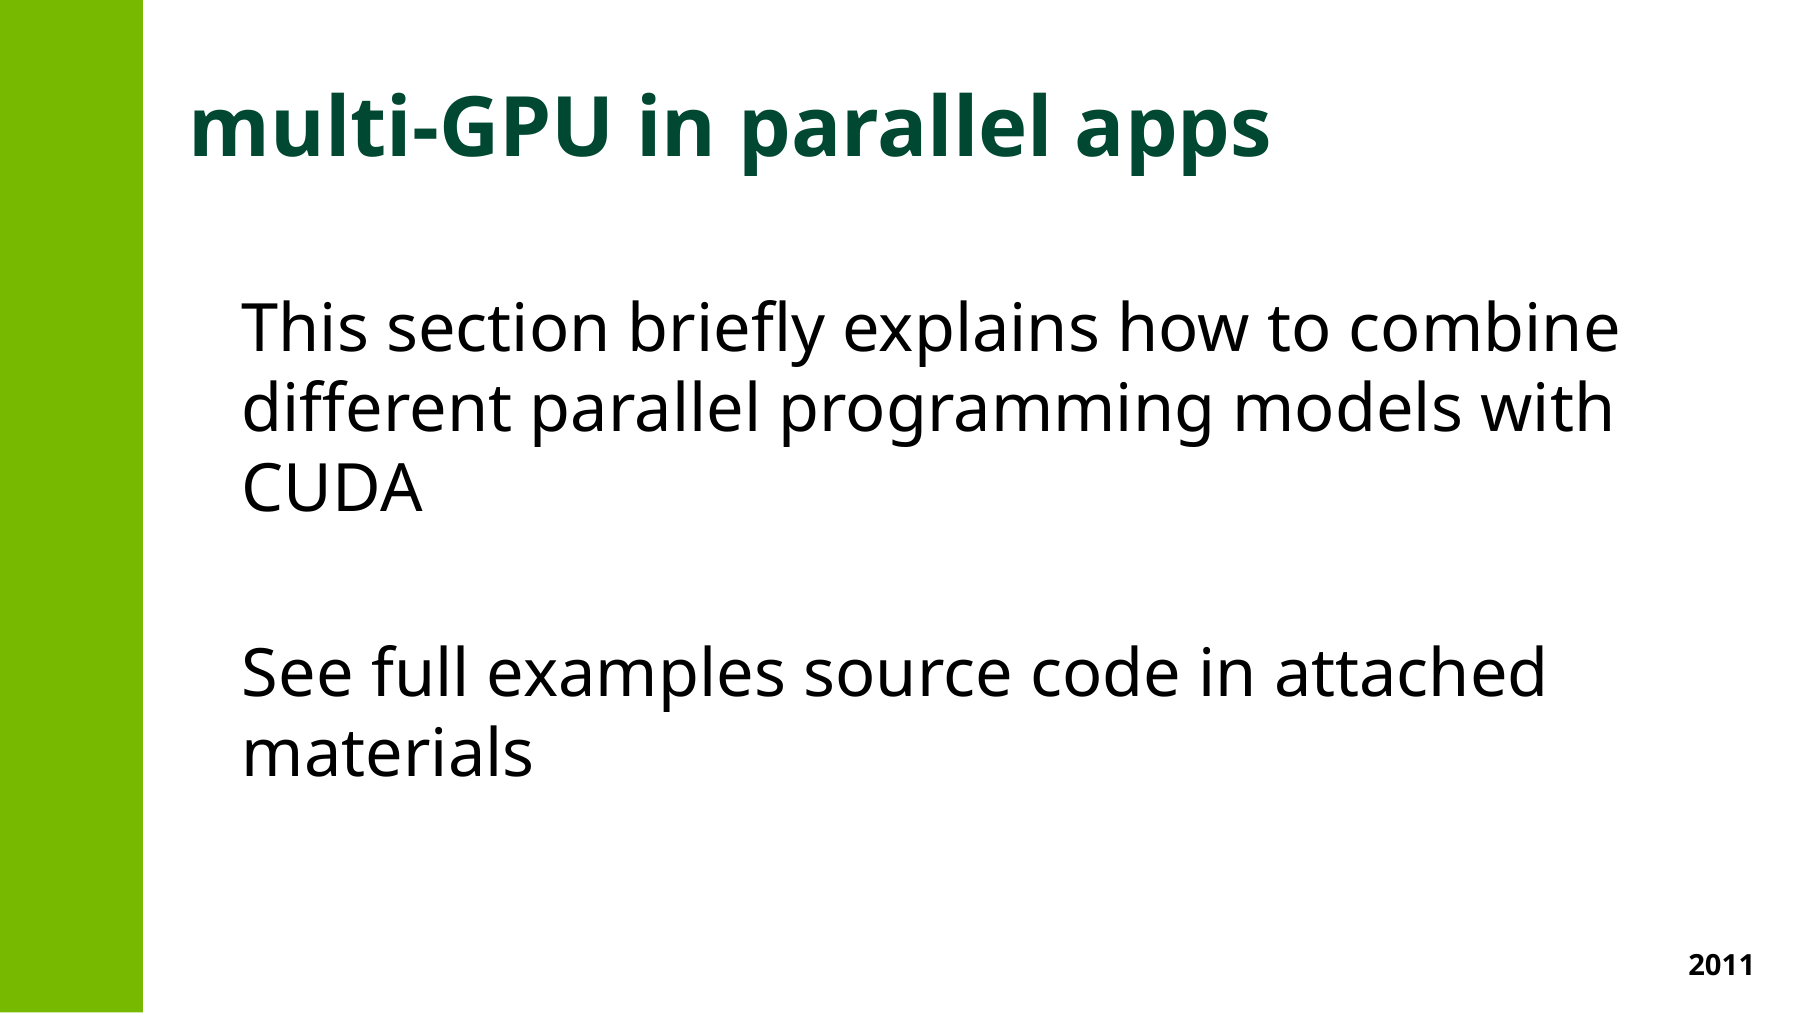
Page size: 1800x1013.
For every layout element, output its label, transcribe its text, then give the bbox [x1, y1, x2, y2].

list This section briefly explains how to combine different parallel programming models with CUDA See full examples source code in attached materials [188, 277, 1733, 863]
title multi-GPU in parallel apps [188, 40, 1733, 211]
